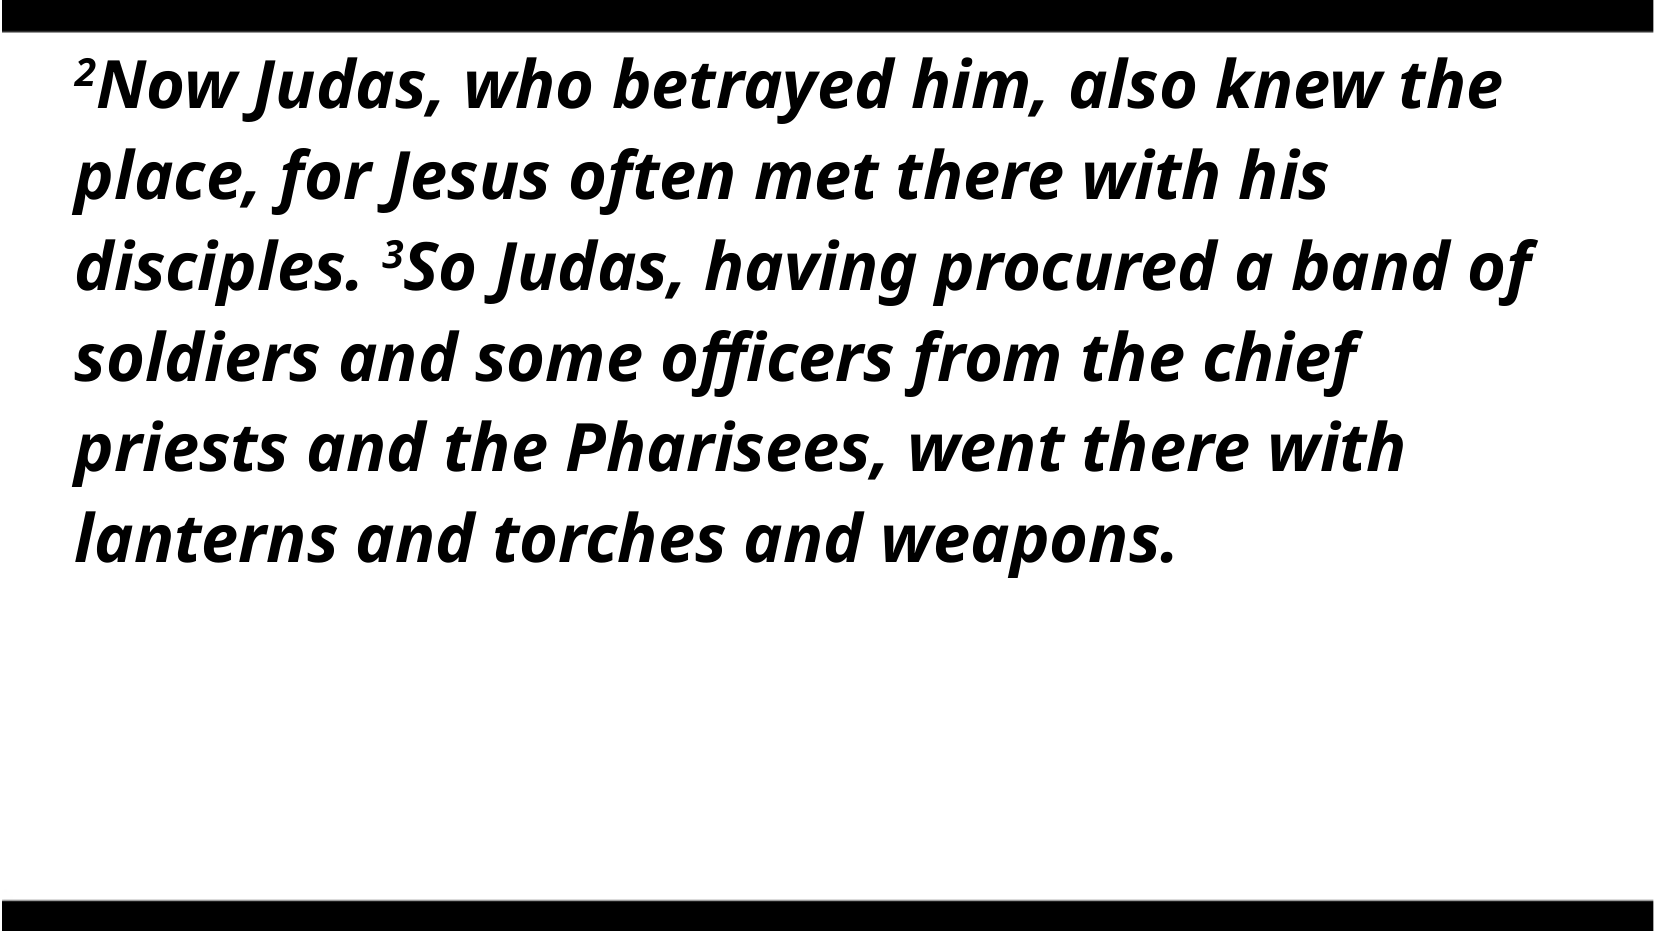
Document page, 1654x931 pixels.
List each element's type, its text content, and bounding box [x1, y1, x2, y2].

picture [2, 0, 1654, 931]
text_box 2Now Judas, who betrayed him, also knew the place, for Jesus often met there with his disciples. 3So Judas, having procured a band of soldiers and some officers from the chief priests and the Pharisees, went there with lanterns and torches and weapons. [60, 30, 1561, 578]
